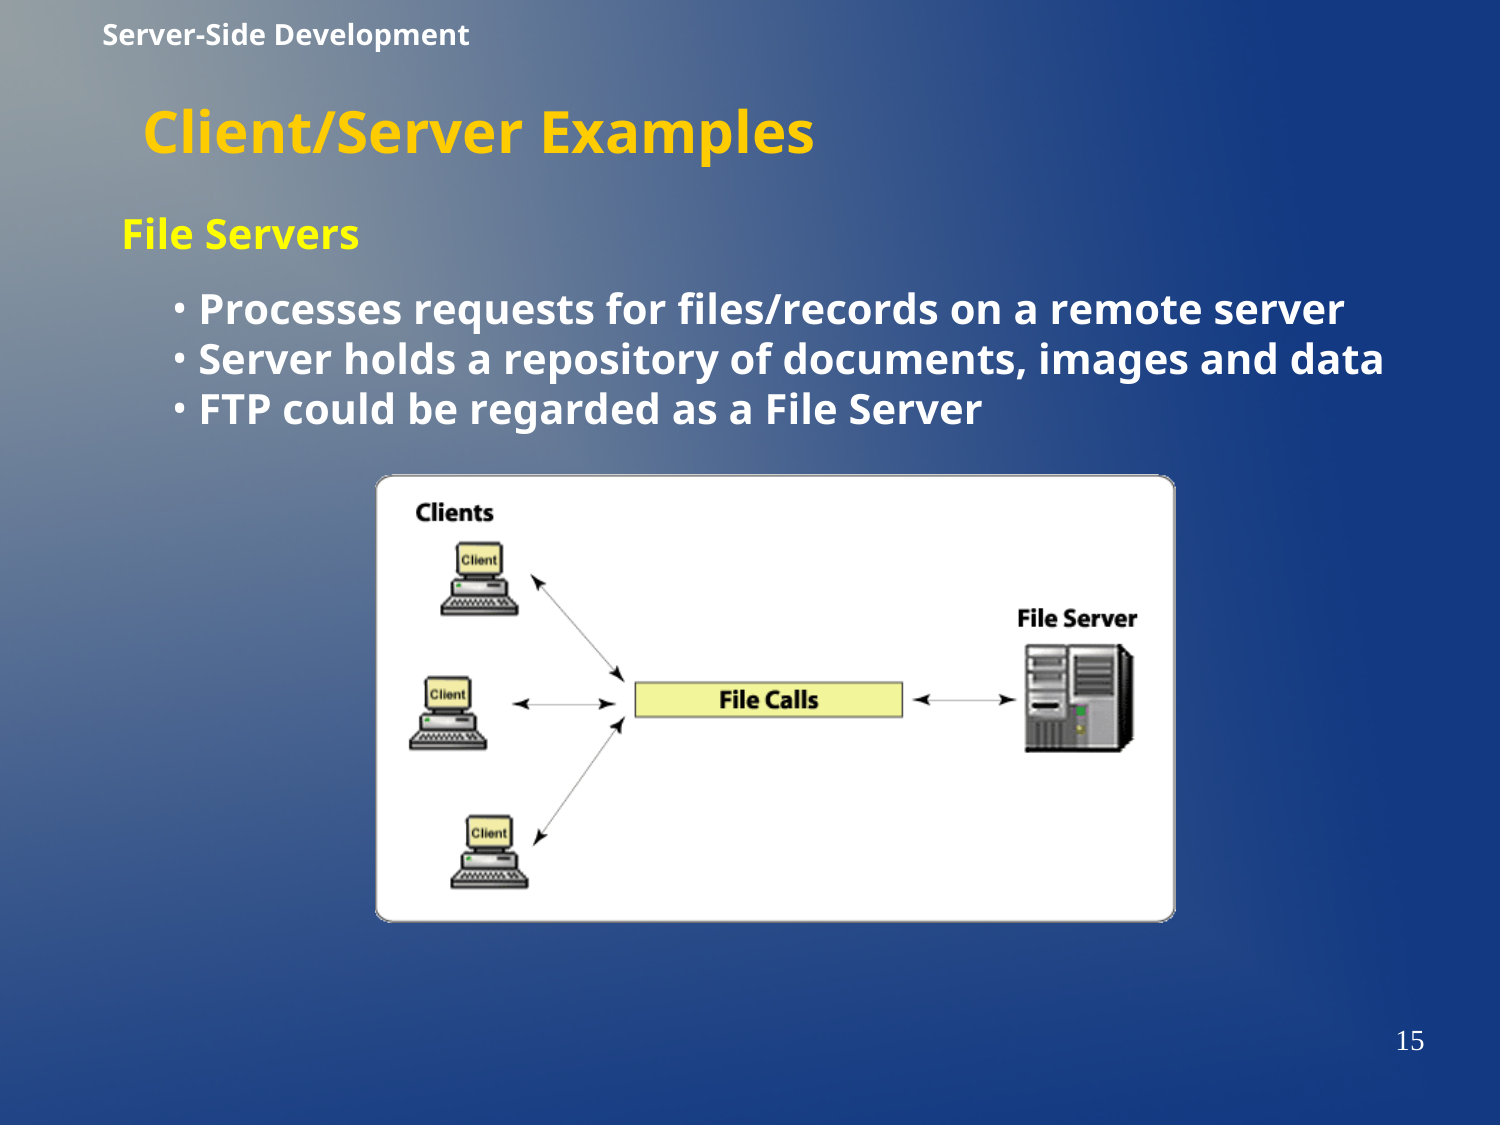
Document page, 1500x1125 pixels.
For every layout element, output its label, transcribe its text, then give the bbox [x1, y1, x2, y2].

text_box File Servers [106, 200, 375, 266]
picture [0, 0, 1500, 1125]
text_box Client/Server Examples [127, 87, 831, 173]
text_box Processes requests for files/records on a remote server Server holds a repository of documents, images and data FTP could be regarded as a File Server [157, 275, 1401, 441]
text_box Server-Side Development [87, 8, 486, 59]
